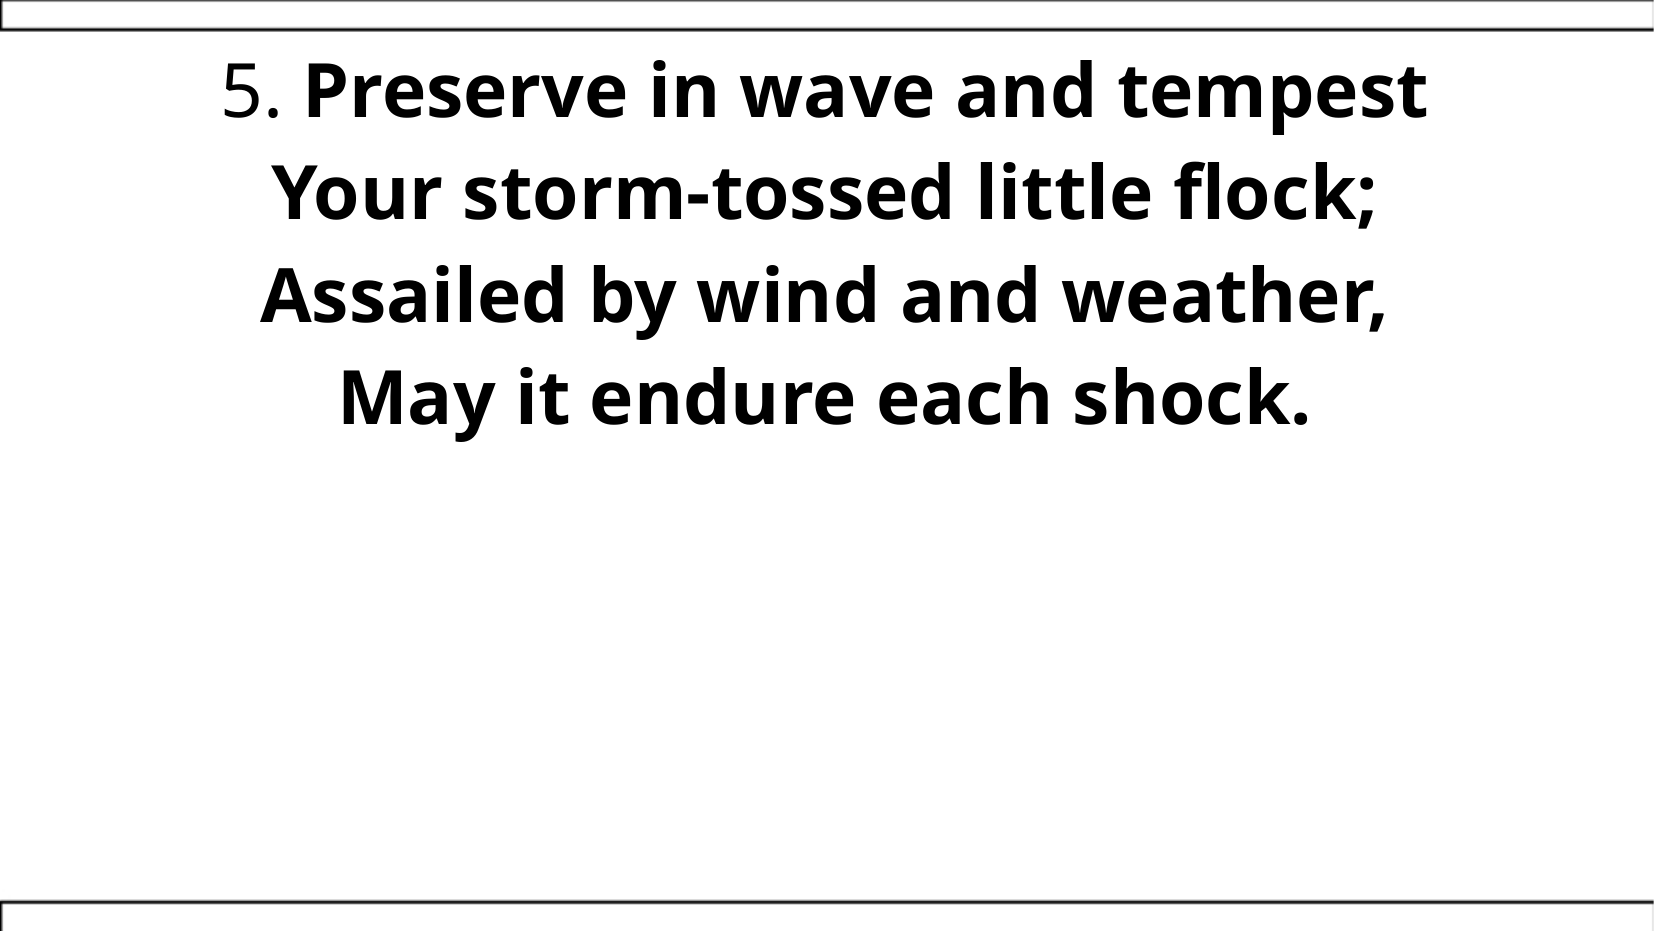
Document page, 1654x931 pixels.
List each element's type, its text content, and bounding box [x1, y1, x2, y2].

picture [0, 0, 1654, 931]
text_box 5. Preserve in wave and tempest Your storm-tossed little flock; Assailed by wind and weather, May it endure each shock. [105, 30, 1546, 445]
